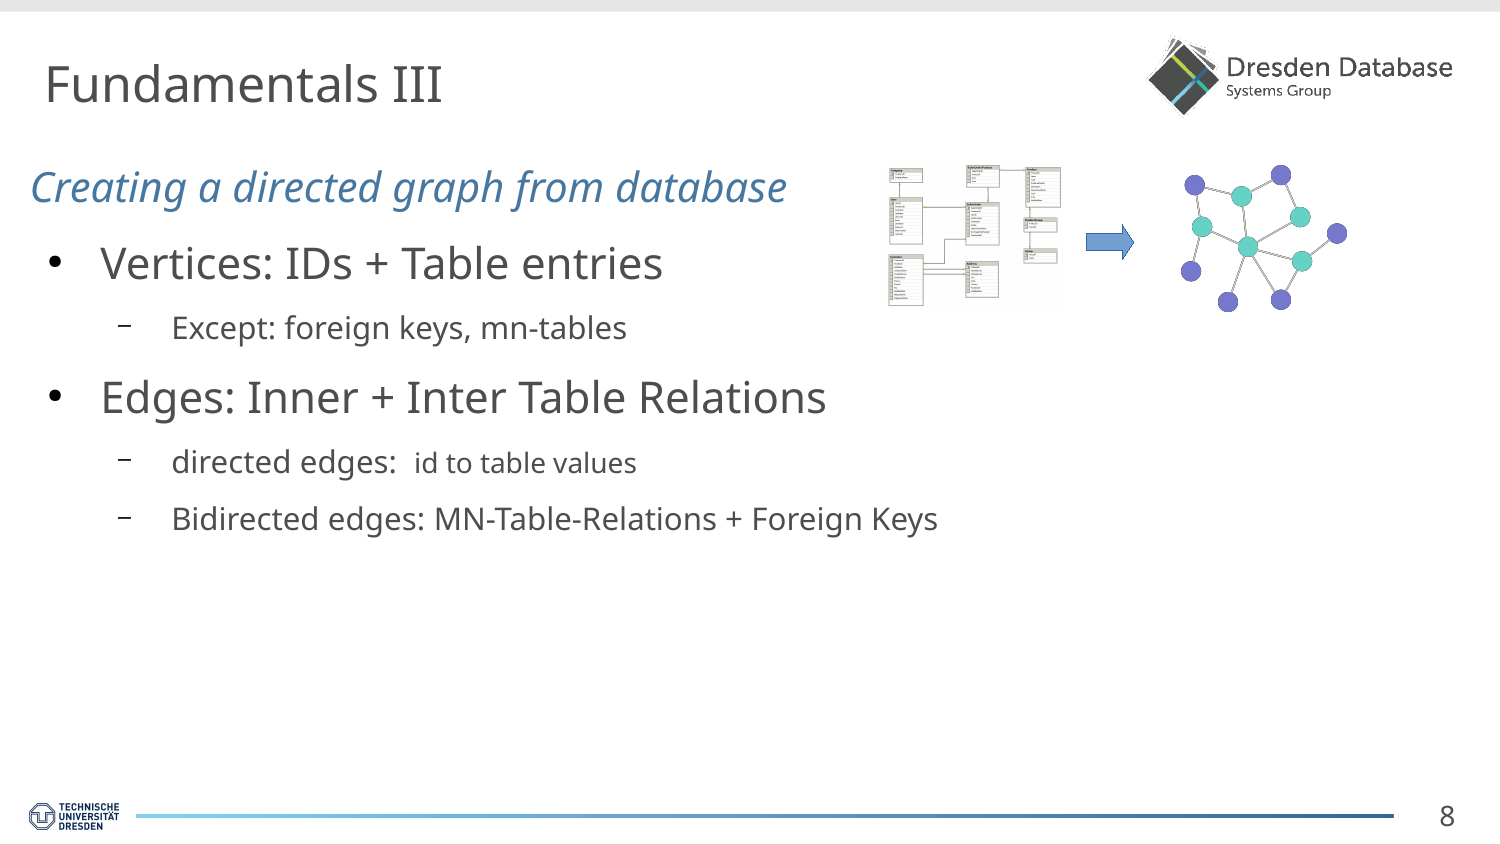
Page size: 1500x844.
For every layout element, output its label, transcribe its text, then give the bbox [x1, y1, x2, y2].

title Fundamentals III [29, 47, 1093, 118]
list Creating a directed graph from database Vertices: IDs + Table entries Except: foreign keys, mn-tables Edges: Inner + Inter Table Relations directed edges: id to table values Bidirected edges: MN-Table-Relations + Foreign Keys [29, 159, 1471, 780]
picture [885, 165, 1063, 309]
picture [1181, 165, 1347, 312]
picture [29, 803, 119, 830]
text_box [1086, 224, 1134, 260]
picture [1145, 35, 1453, 118]
